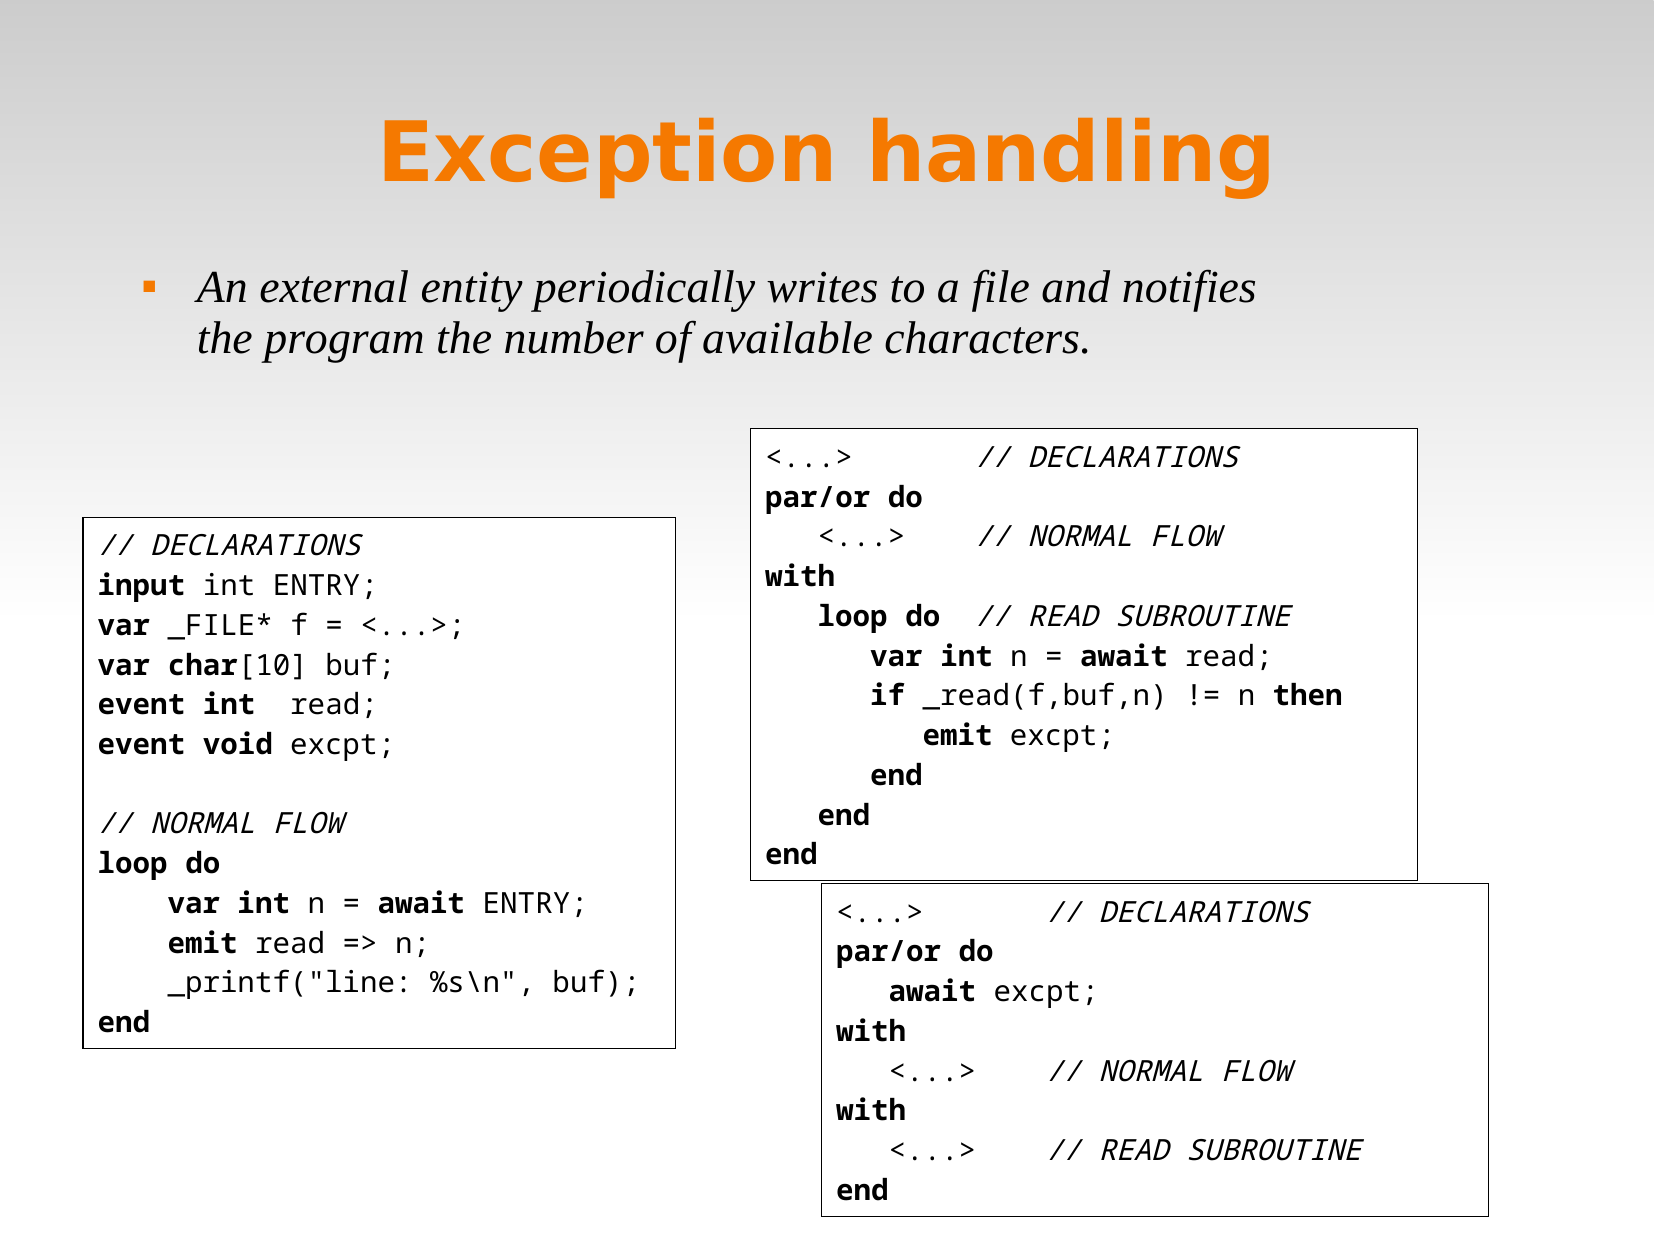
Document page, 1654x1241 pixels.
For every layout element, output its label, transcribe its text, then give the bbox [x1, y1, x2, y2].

text_box <...> // DECLARATIONS par/or do await excpt; with <...> // NORMAL FLOW with <...> // READ SUBROUTINE end [821, 883, 1489, 1184]
title Exception handling [82, 49, 1571, 257]
text_box // DECLARATIONS input int ENTRY; var _FILE* f = <...>; var char[10] buf; event int read; event void excpt; // NORMAL FLOW loop do var int n = await ENTRY; emit read => n; _printf("line: %s\n", buf); end [83, 517, 676, 986]
text_box <...> // DECLARATIONS par/or do <...> // NORMAL FLOW with loop do // READ SUBROUTINE var int n = await read; if _read(f,buf,n) != n then emit excpt; end end end [750, 428, 1418, 828]
list An external entity periodically writes to a file and notifies the program the number of available characters. [55, 262, 1313, 409]
